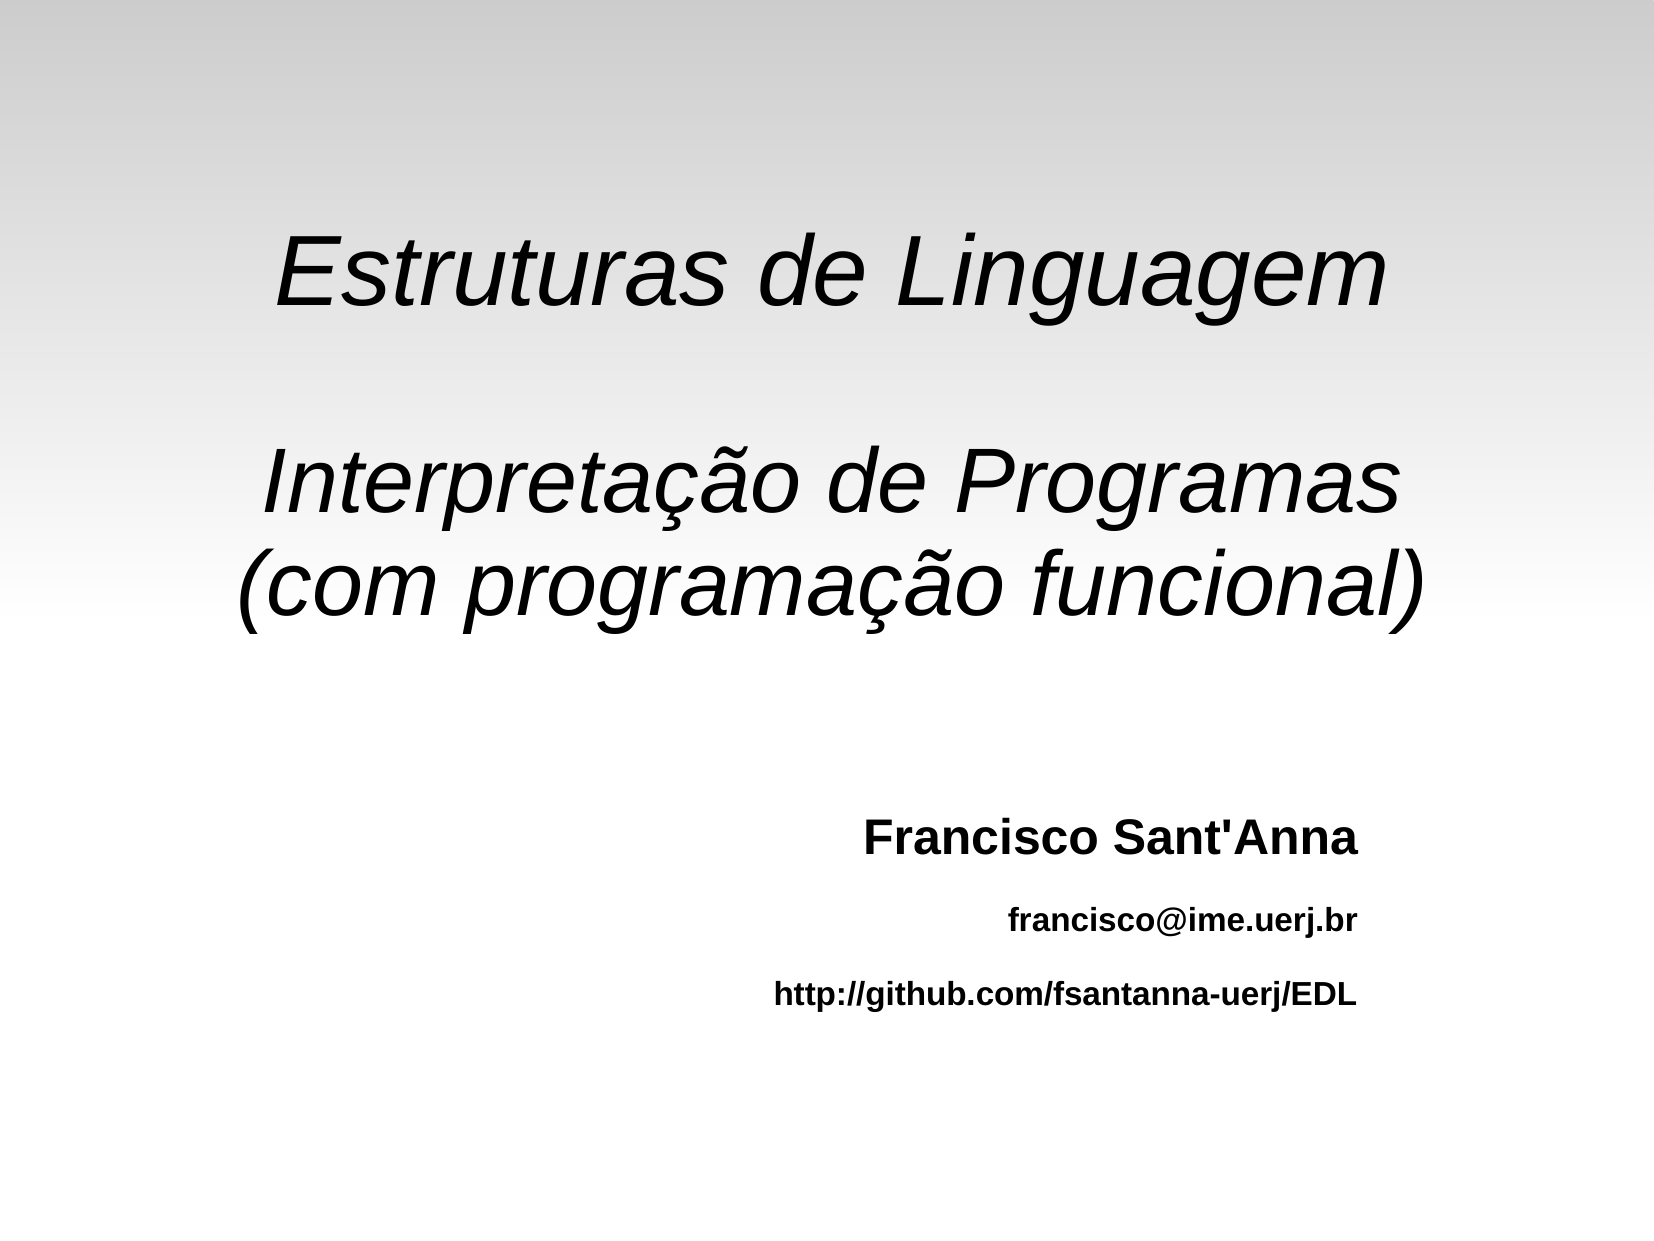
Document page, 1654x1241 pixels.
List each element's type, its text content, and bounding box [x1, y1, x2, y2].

text_box Francisco Sant'Anna francisco@ime.uerj.br http://github.com/fsantanna-uerj/EDL [758, 801, 1373, 1023]
subtitle Estruturas de Linguagem Interpretação de Programas (com programação funcional) [88, 215, 1577, 635]
